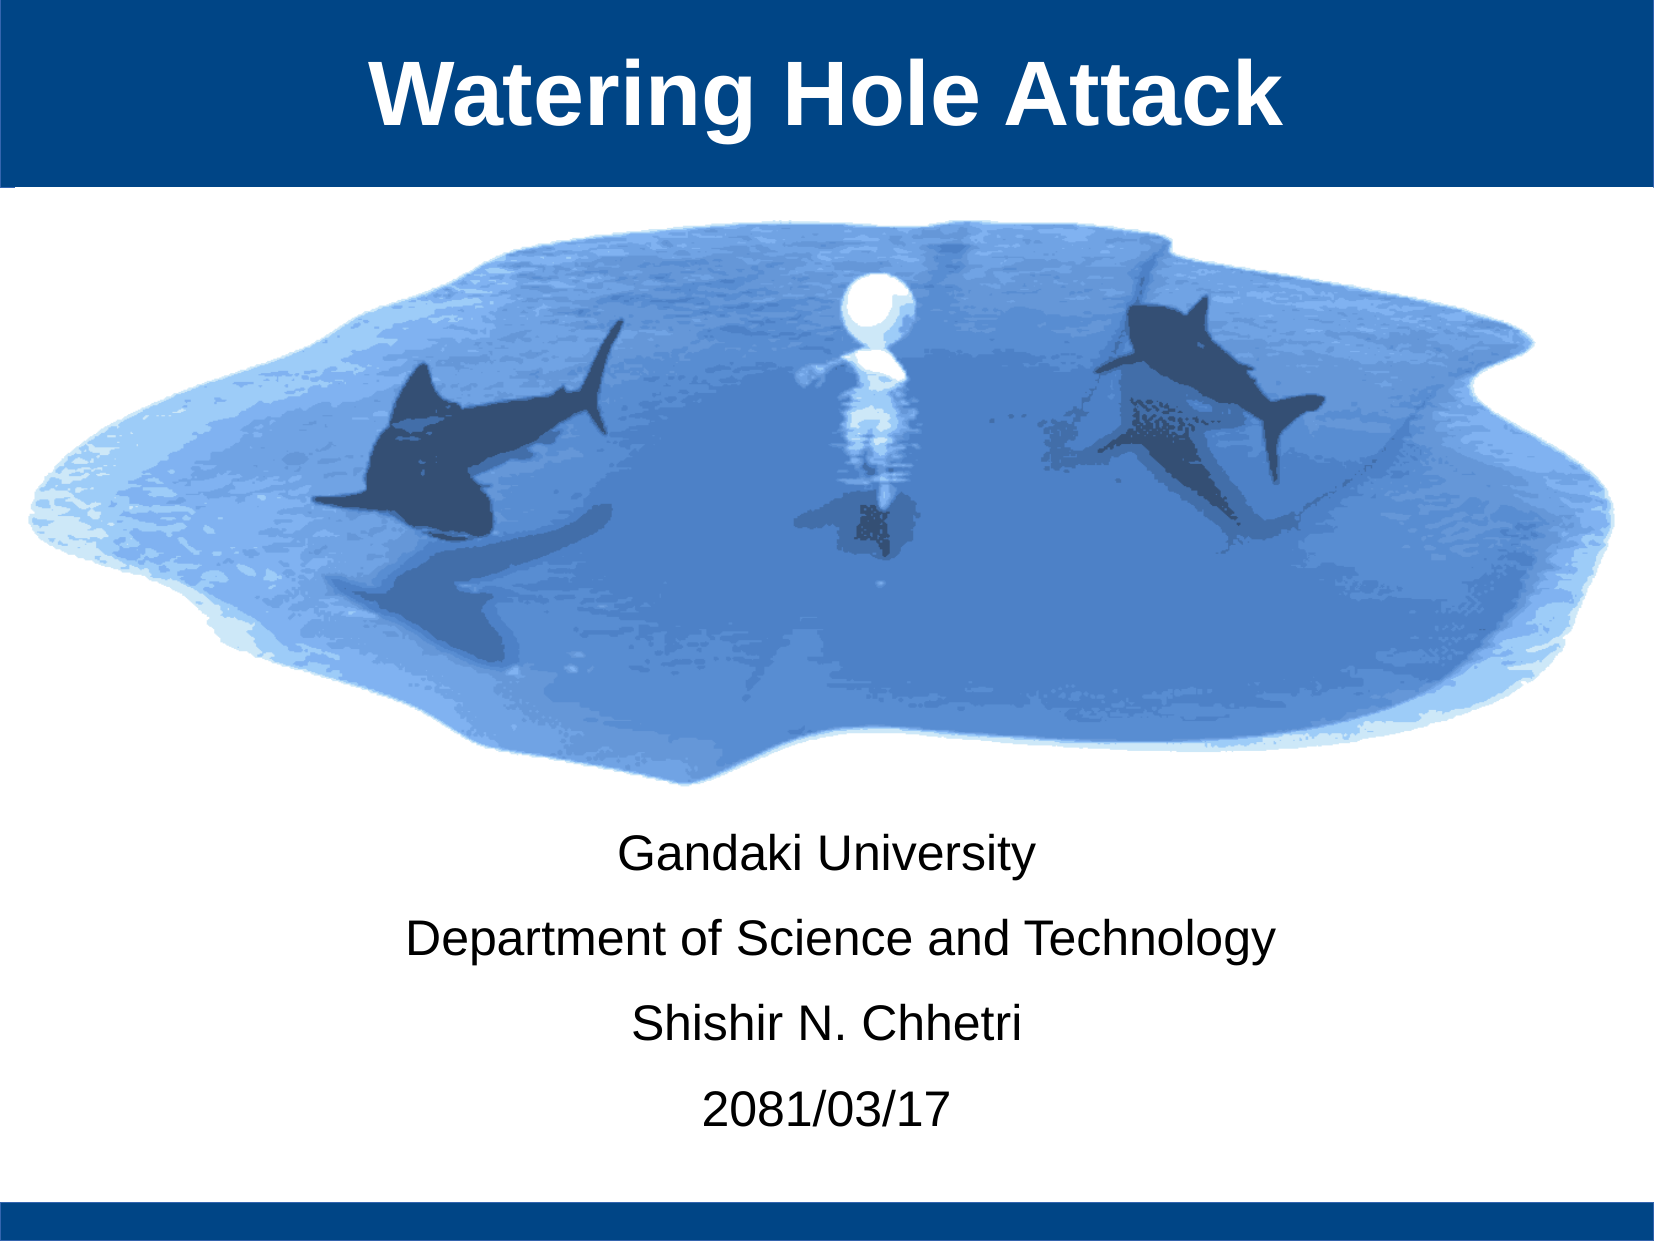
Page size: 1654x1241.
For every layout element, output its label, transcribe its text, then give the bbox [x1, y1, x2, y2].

picture [15, 187, 1654, 823]
title Watering Hole Attack [0, 0, 1654, 188]
list Gandaki University Department of Science and Technology Shishir N. Chhetri 2081/03/17 [82, 825, 1571, 1175]
